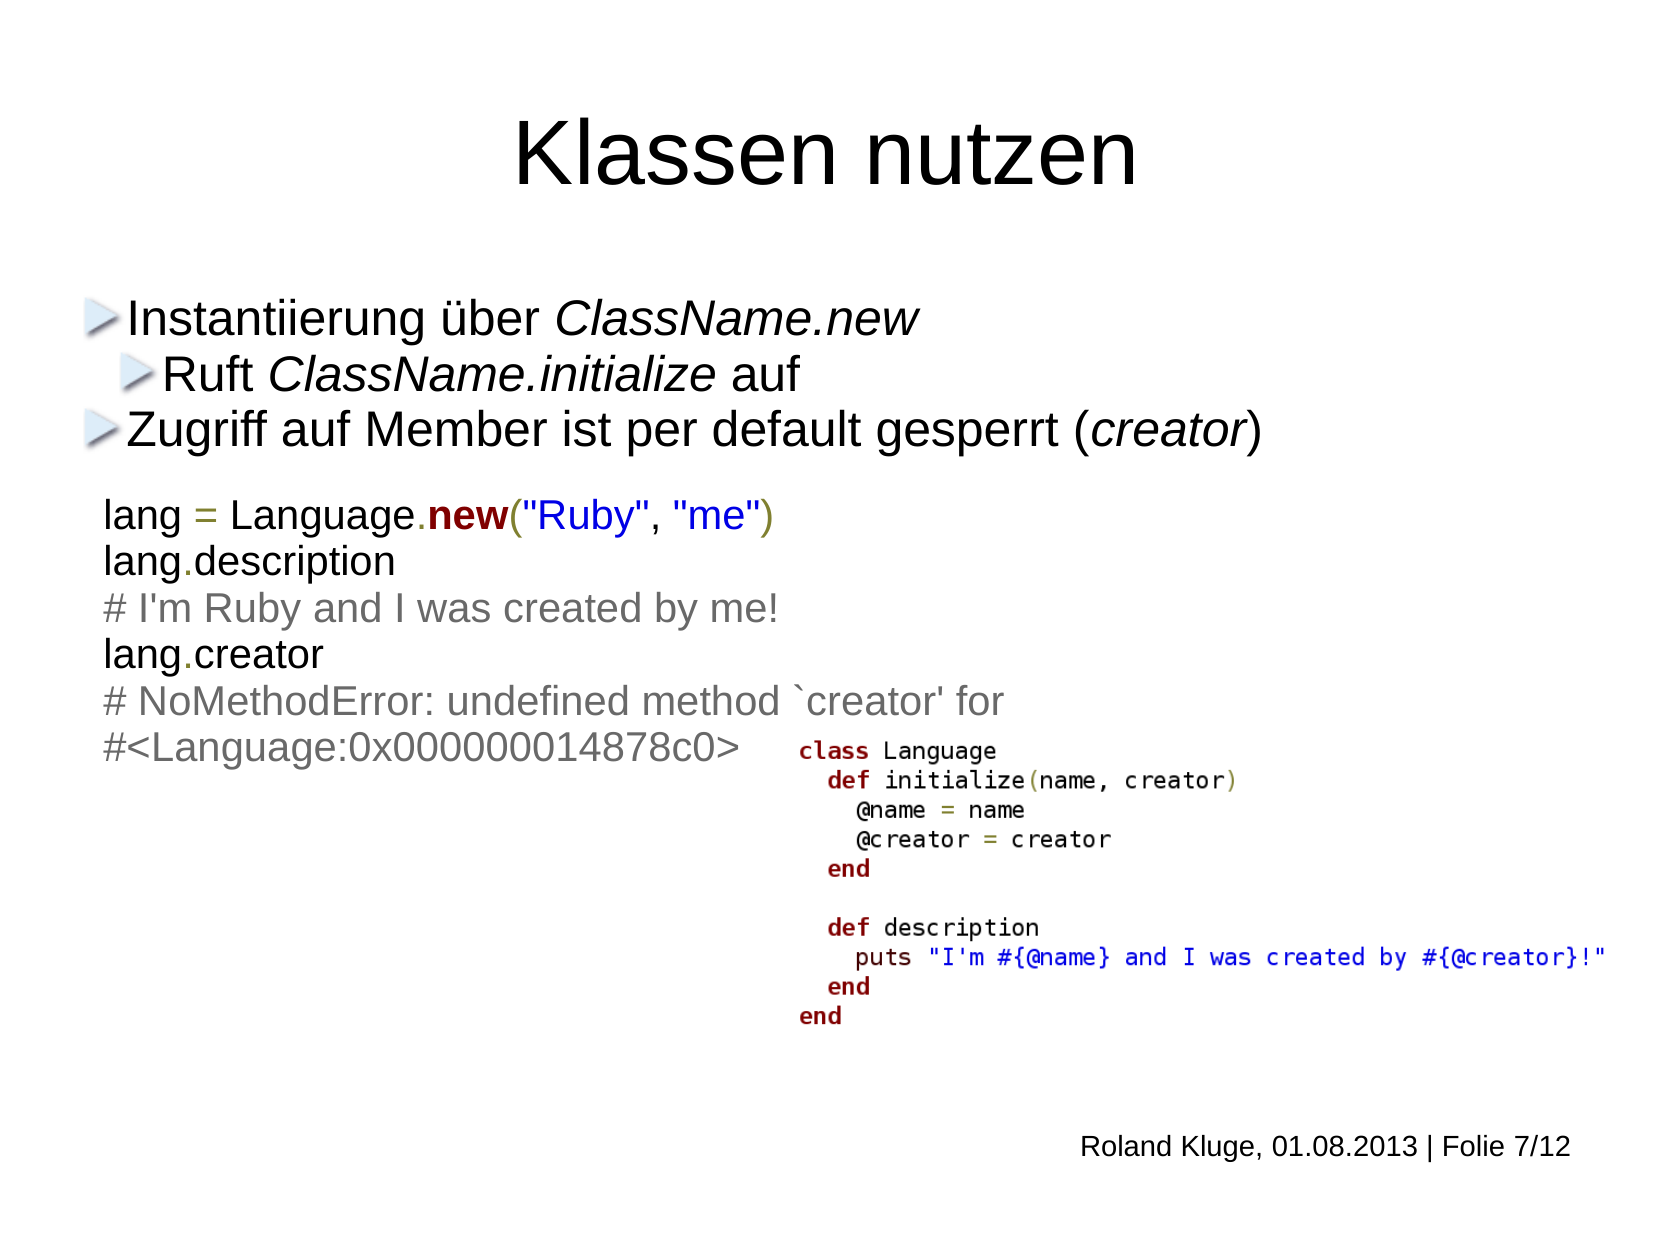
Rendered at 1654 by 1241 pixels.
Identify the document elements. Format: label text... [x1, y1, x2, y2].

picture [797, 735, 1611, 1034]
text_box Instantiierung über ClassName.new Ruft ClassName.initialize auf Zugriff auf Member ist per default gesperrt (creator) [82, 290, 1571, 1010]
title Klassen nutzen [82, 49, 1571, 257]
